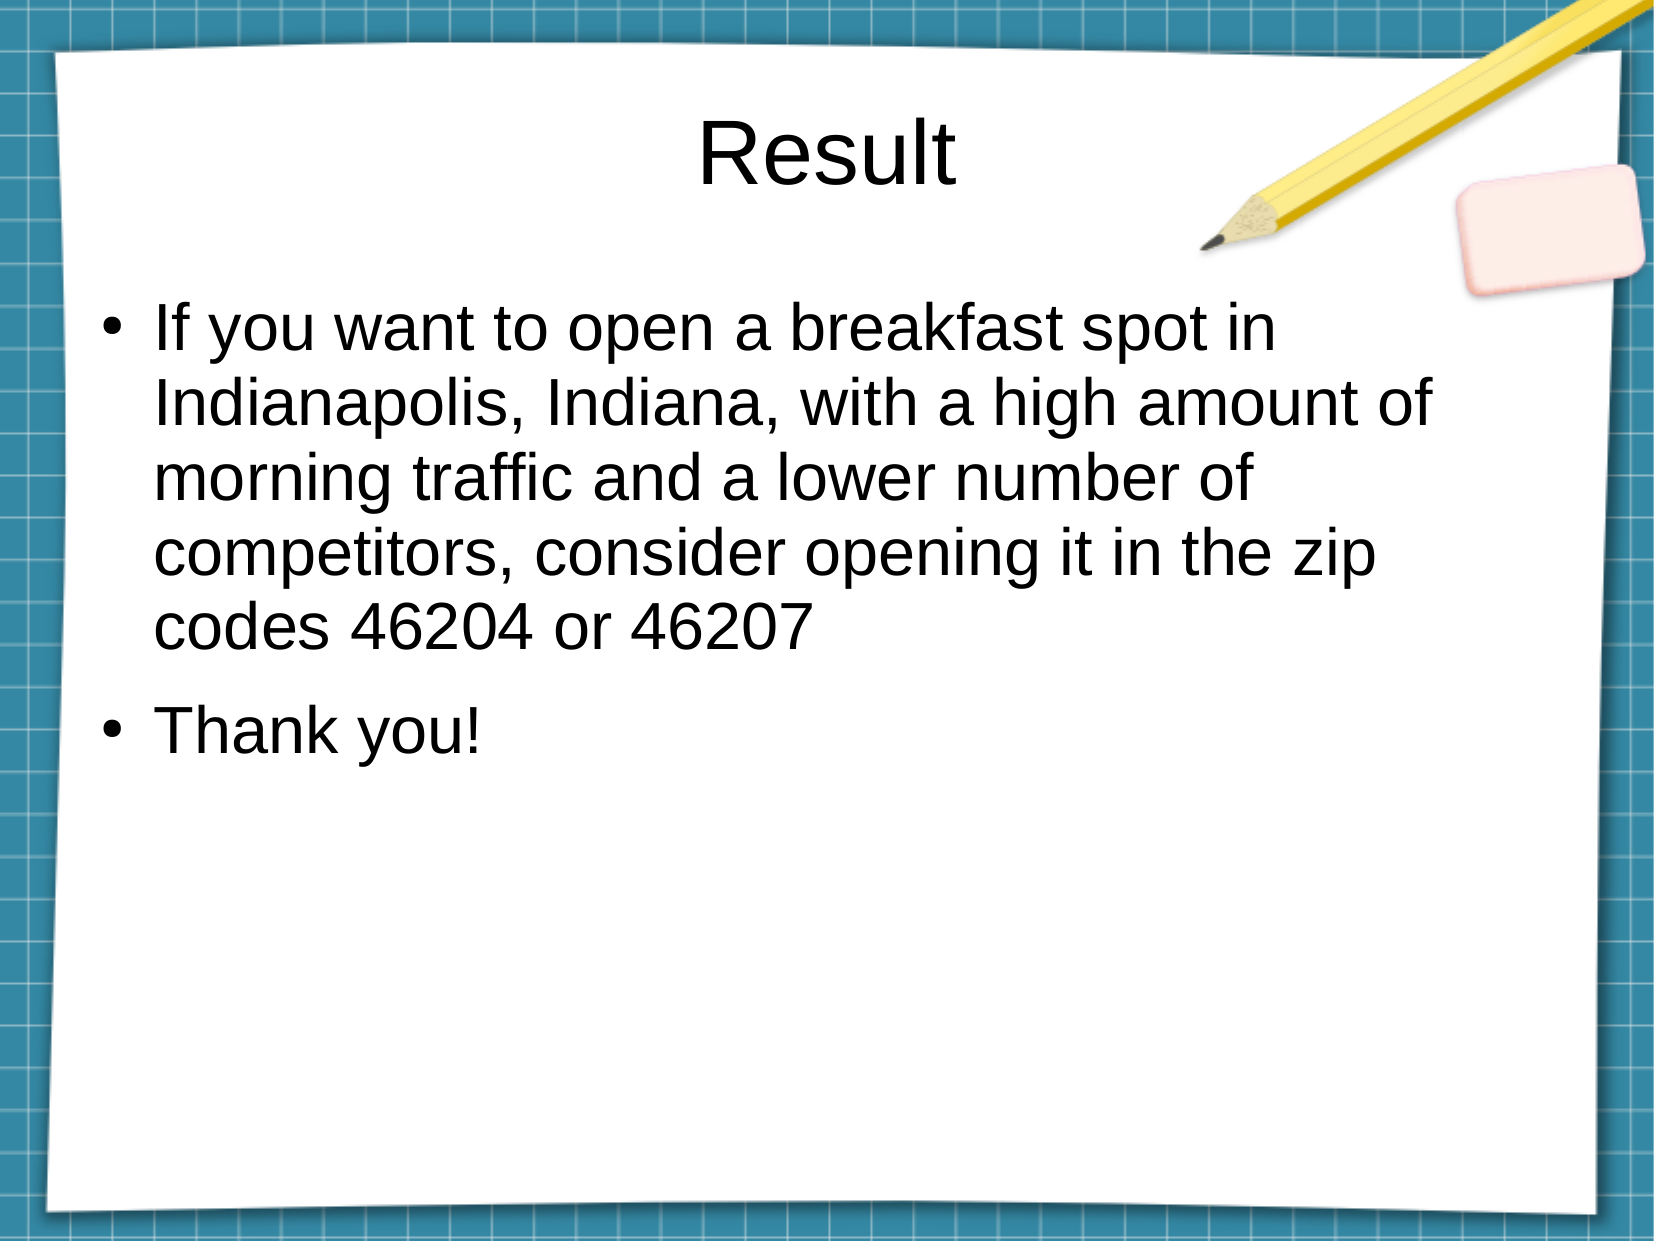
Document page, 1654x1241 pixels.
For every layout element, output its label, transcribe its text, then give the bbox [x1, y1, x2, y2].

title Result [82, 49, 1571, 257]
picture [0, 0, 1654, 1241]
list If you want to open a breakfast spot in Indianapolis, Indiana, with a high amount of morning traffic and a lower number of competitors, consider opening it in the zip codes 46204 or 46207 Thank you! [82, 290, 1571, 1010]
